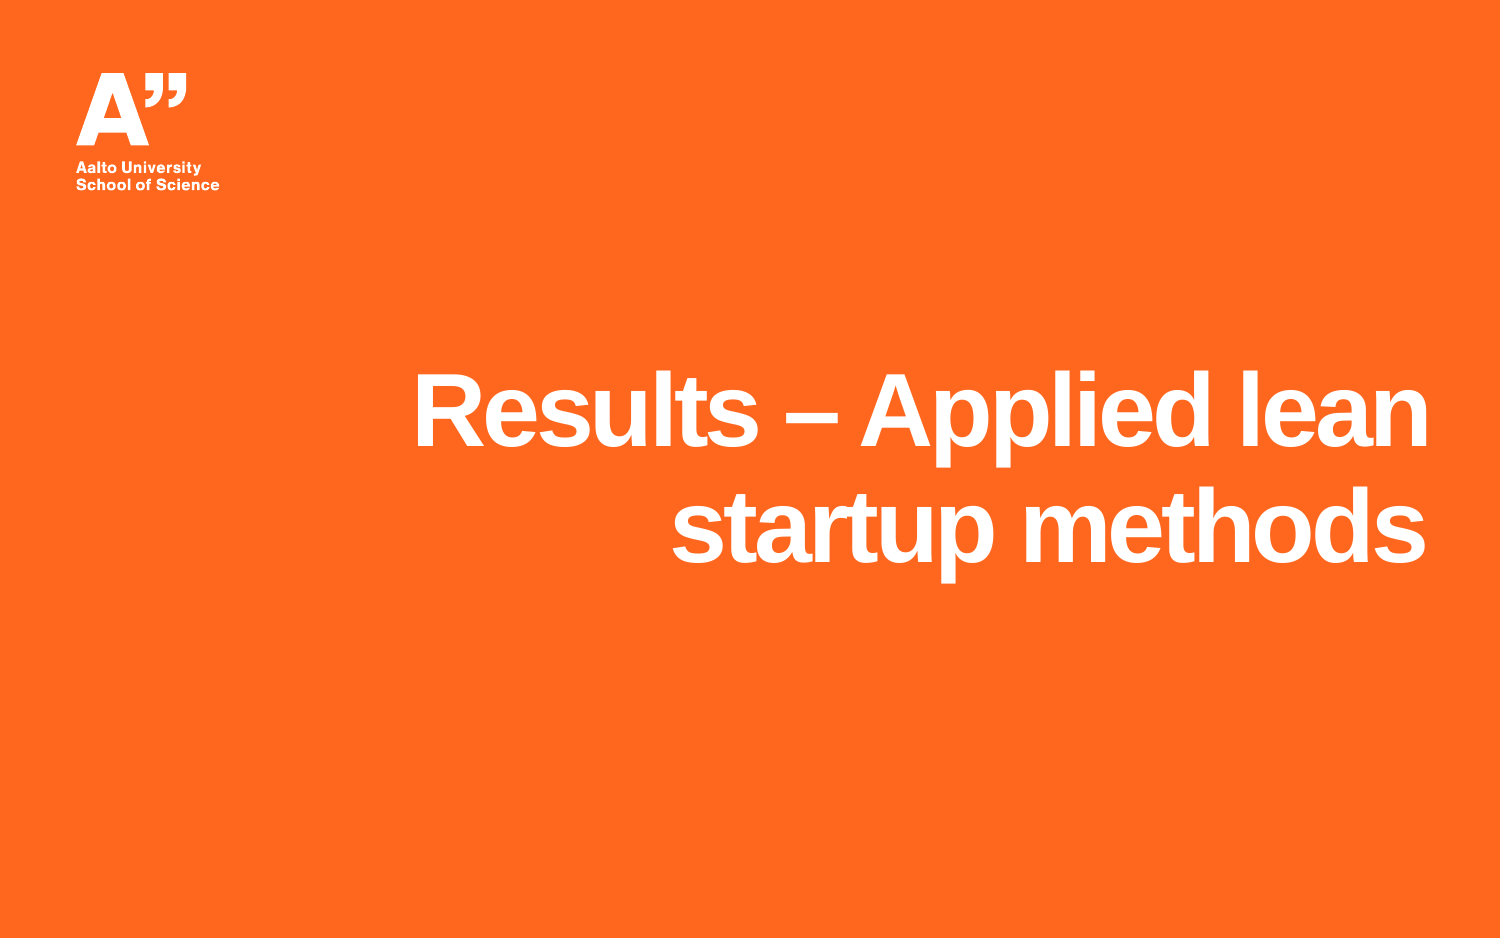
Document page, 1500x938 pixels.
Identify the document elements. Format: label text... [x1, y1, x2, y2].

subtitle Results – Applied lean startup methods [82, 0, 1430, 938]
